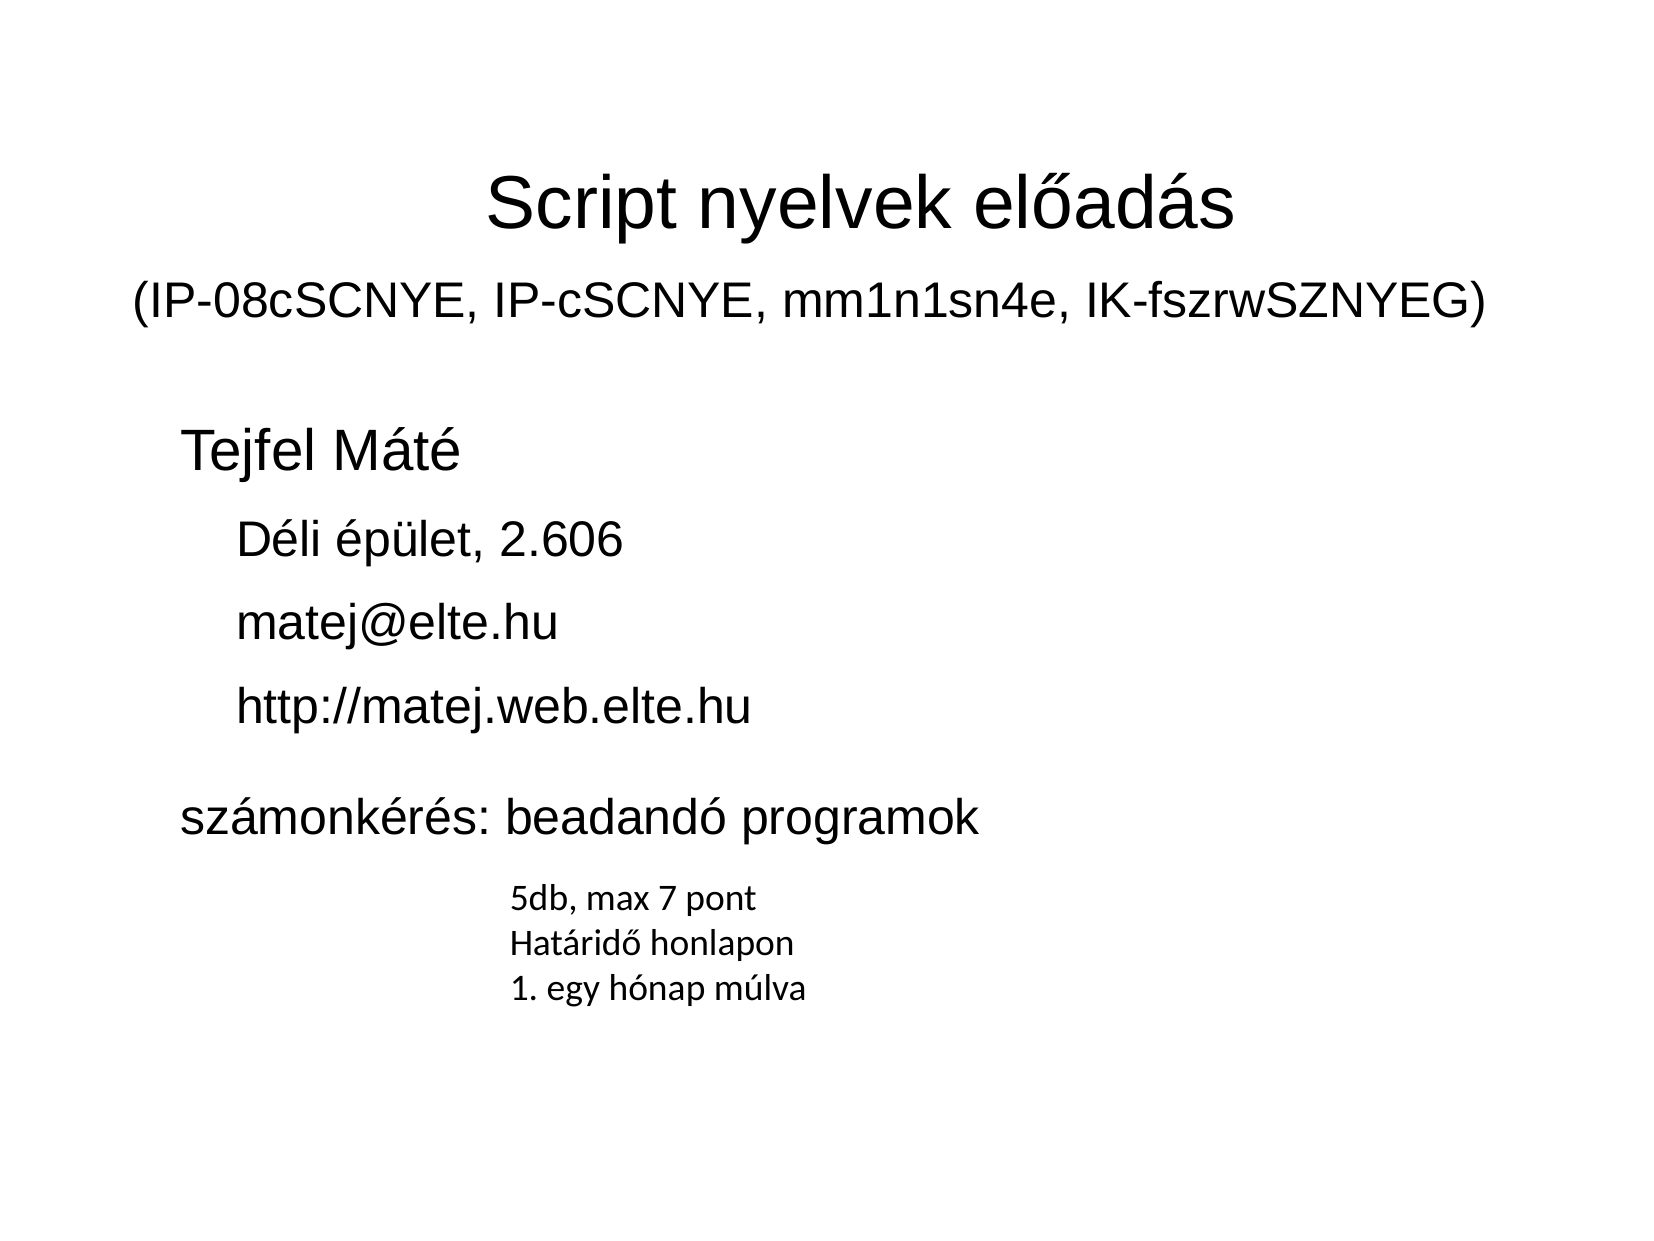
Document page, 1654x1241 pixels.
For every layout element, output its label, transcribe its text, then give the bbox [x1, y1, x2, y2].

text_box Script nyelvek előadás (IP-08cSCNYE, IP-cSCNYE, mm1n1sn4e, IK-fszrwSZNYEG) [118, 111, 1536, 295]
text_box 5db, max 7 pont Határidő honlapon 1. egy hónap múlva [494, 865, 1466, 1018]
text_box Tejfel Máté Déli épület, 2.606 matej@elte.hu http://matej.web.elte.hu számonkérés: beadandó programok [165, 378, 1010, 824]
